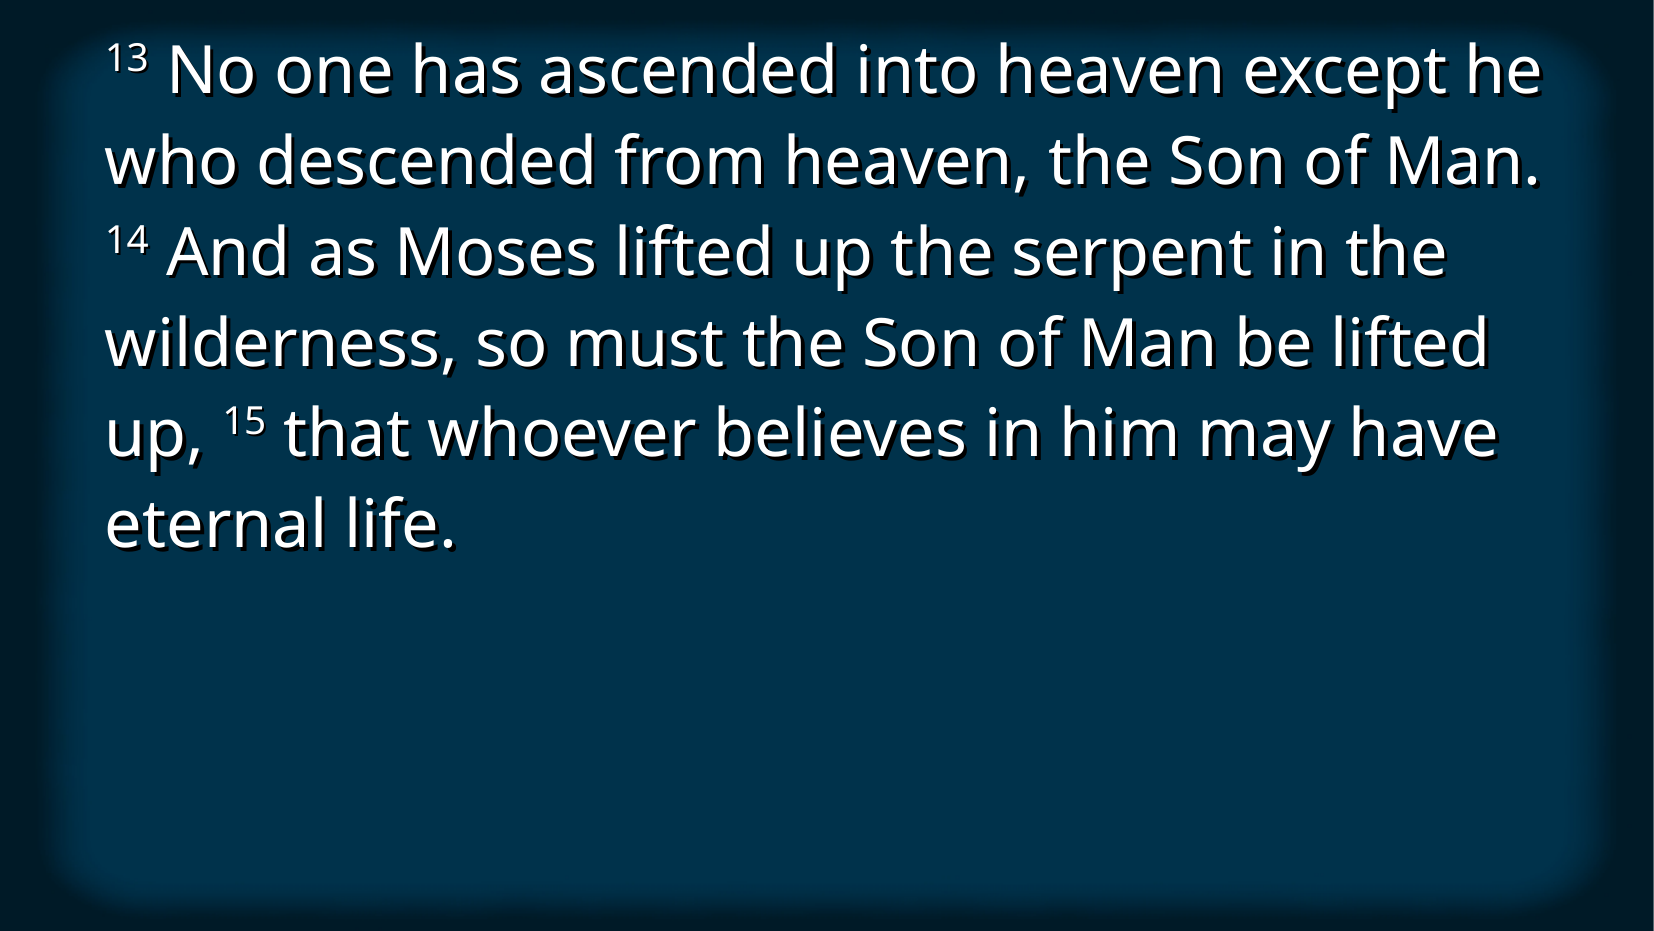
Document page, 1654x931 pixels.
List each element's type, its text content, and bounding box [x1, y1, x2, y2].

picture [0, 0, 1654, 931]
text_box 13 No one has ascended into heaven except he who descended from heaven, the Son of Man. 14 And as Moses lifted up the serpent in the wilderness, so must the Son of Man be lifted up, 15 that whoever believes in him may have eternal life. [90, 15, 1576, 563]
